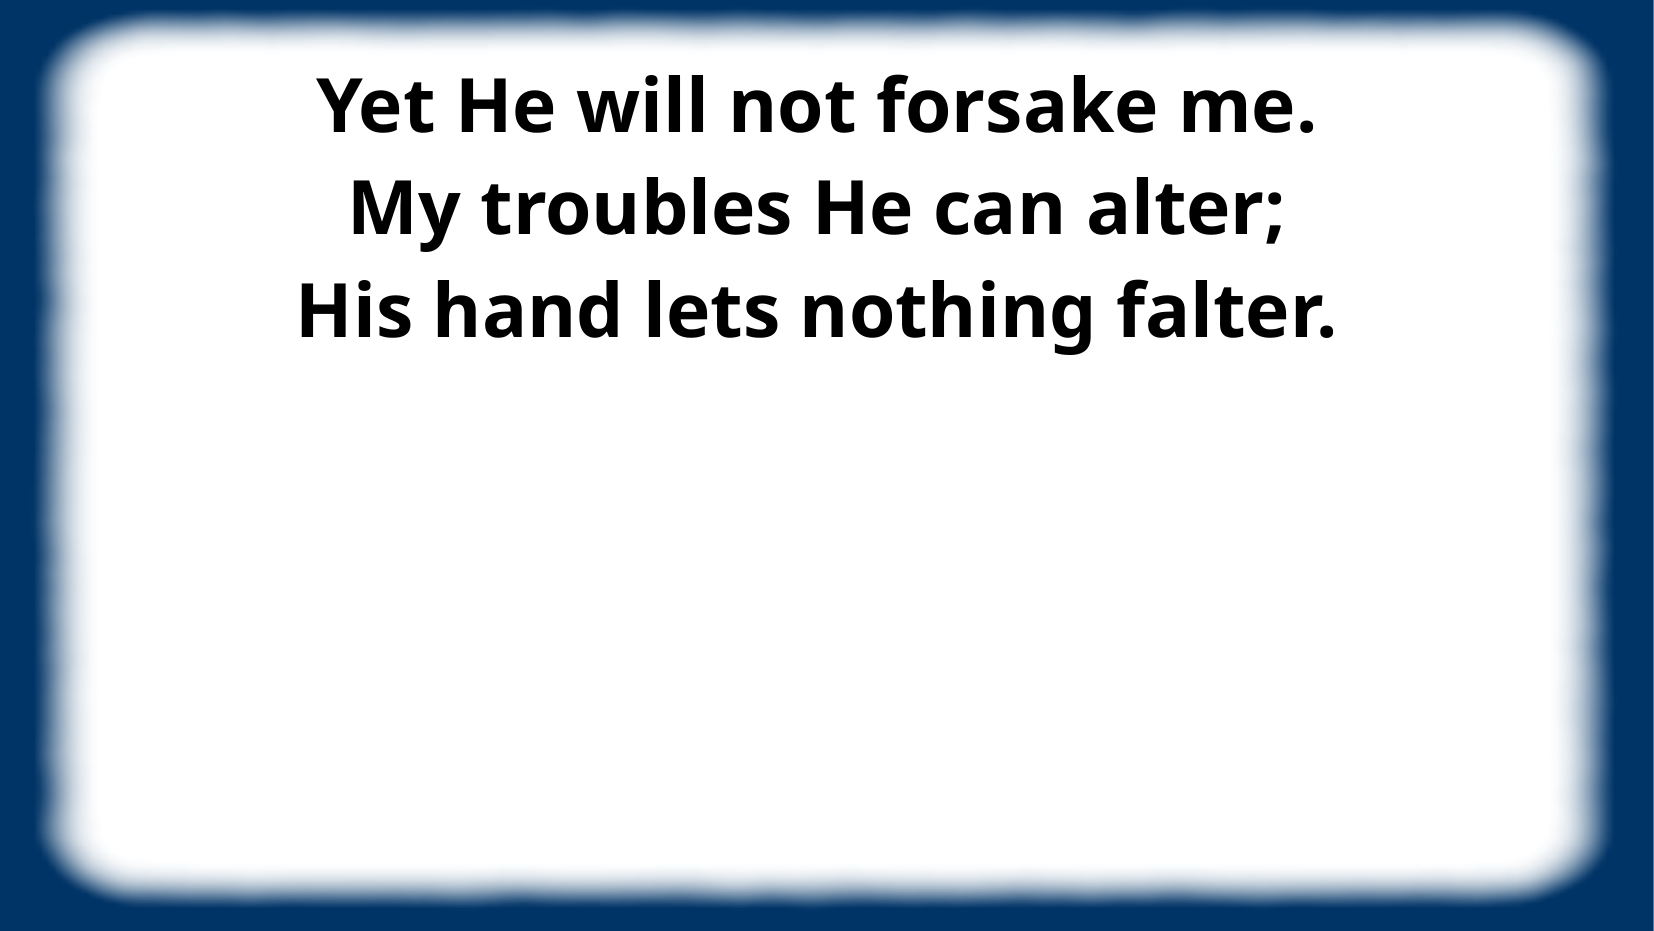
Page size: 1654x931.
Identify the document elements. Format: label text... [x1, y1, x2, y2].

picture [0, 0, 1654, 931]
text_box Yet He will not forsake me. My troubles He can alter; His hand lets nothing falter. [90, 45, 1546, 460]
